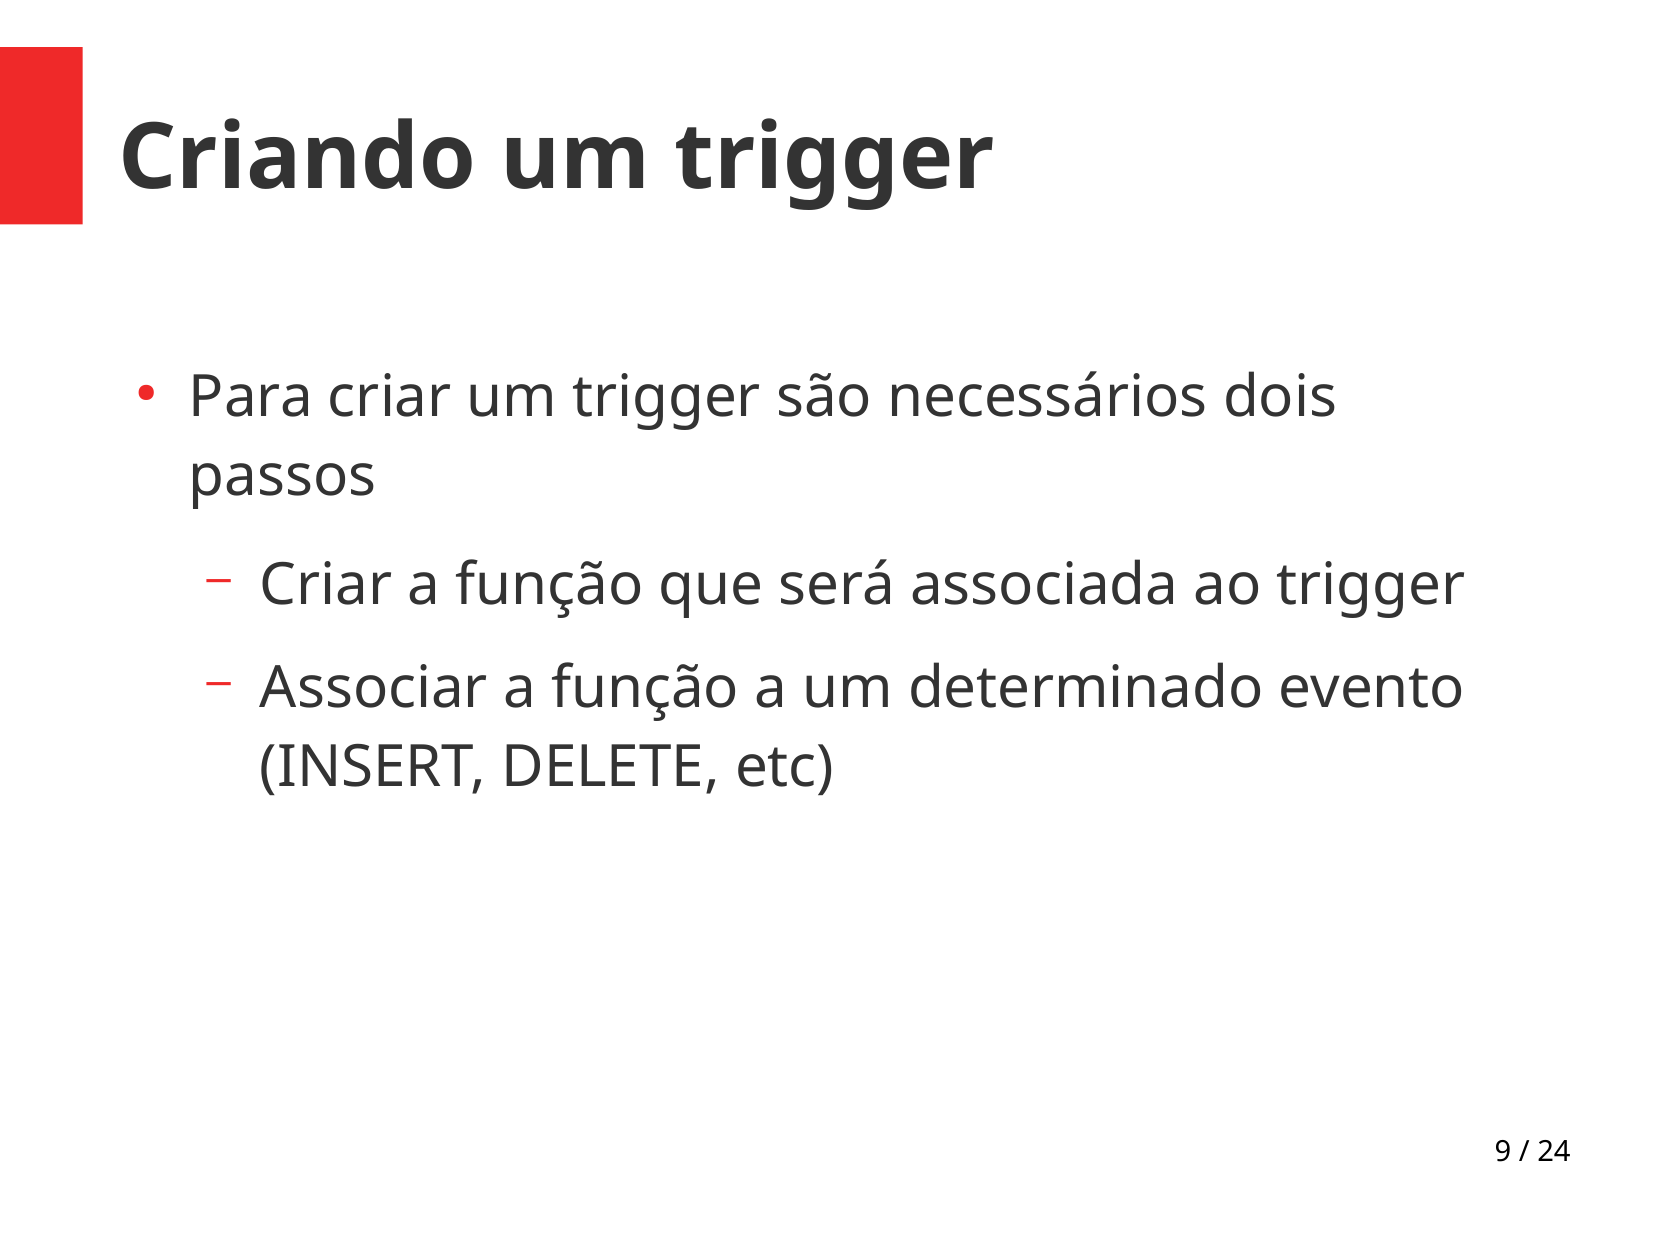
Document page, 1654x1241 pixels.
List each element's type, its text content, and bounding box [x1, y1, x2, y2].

title Criando um trigger [118, 49, 1571, 257]
list Para criar um trigger são necessários dois passos Criar a função que será associada ao trigger Associar a função a um determinado evento (INSERT, DELETE, etc) [118, 354, 1536, 1074]
